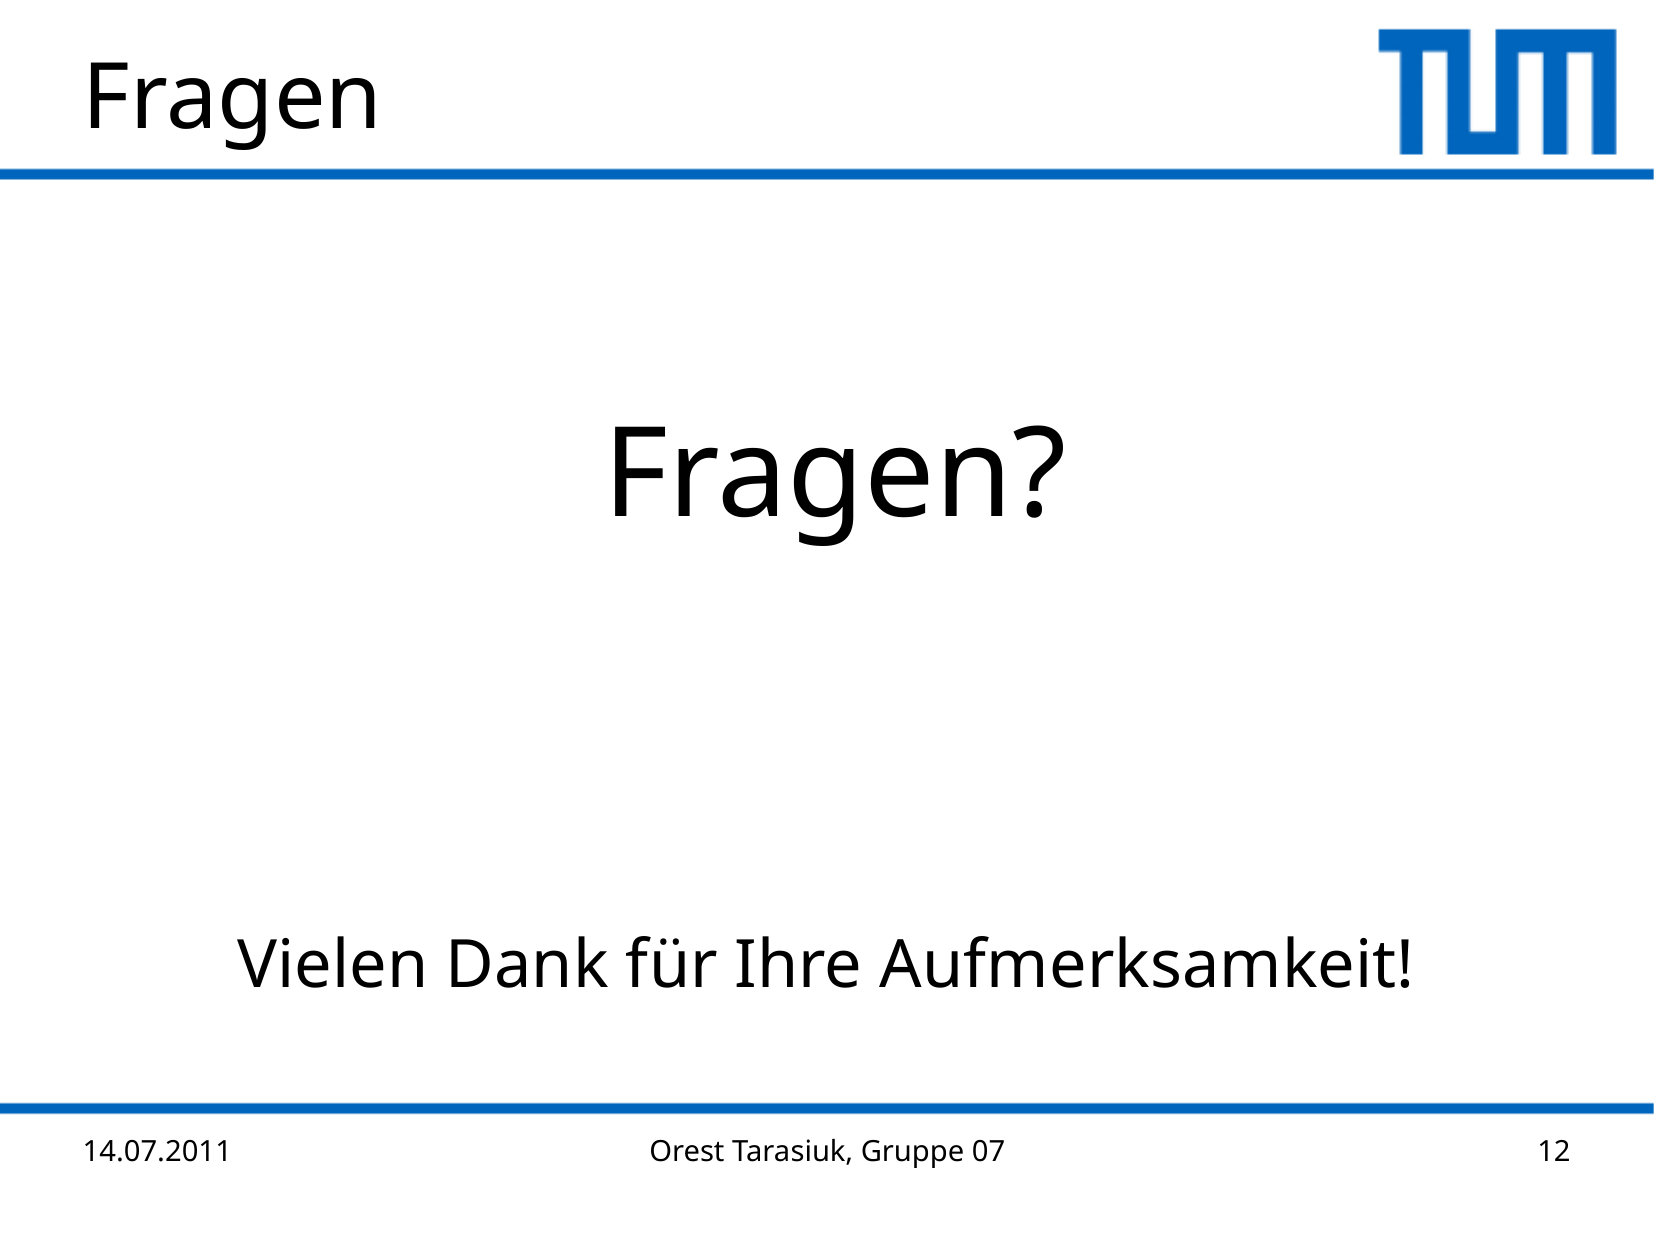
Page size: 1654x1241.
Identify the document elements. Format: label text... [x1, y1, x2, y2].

subtitle Fragen? Vielen Dank für Ihre Aufmerksamkeit! [82, 206, 1571, 1093]
title Fragen [82, 41, 1359, 145]
picture [0, 0, 1654, 1241]
